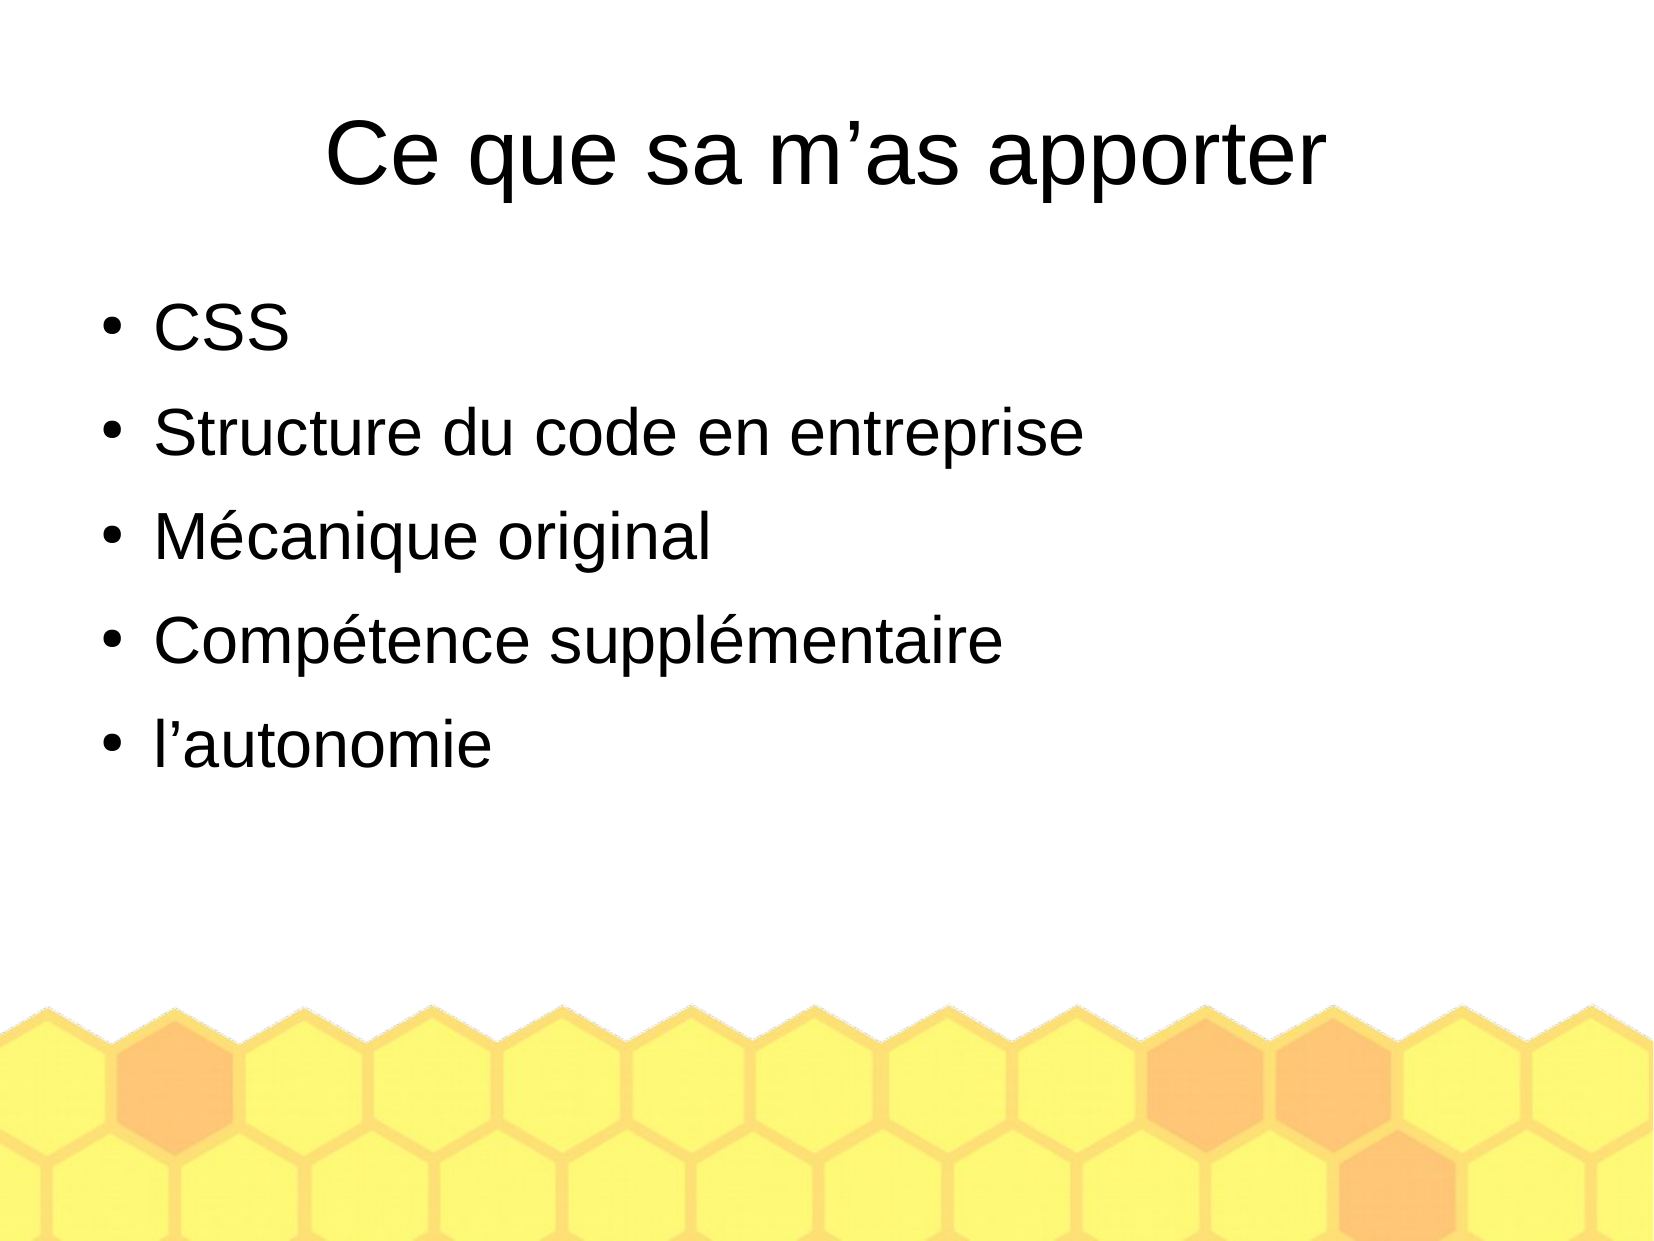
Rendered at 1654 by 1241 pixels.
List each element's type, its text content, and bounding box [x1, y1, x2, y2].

list CSS Structure du code en entreprise Mécanique original Compétence supplémentaire l’autonomie [82, 290, 1571, 1010]
title Ce que sa m’as apporter [82, 49, 1571, 257]
picture [0, 1001, 1654, 1241]
